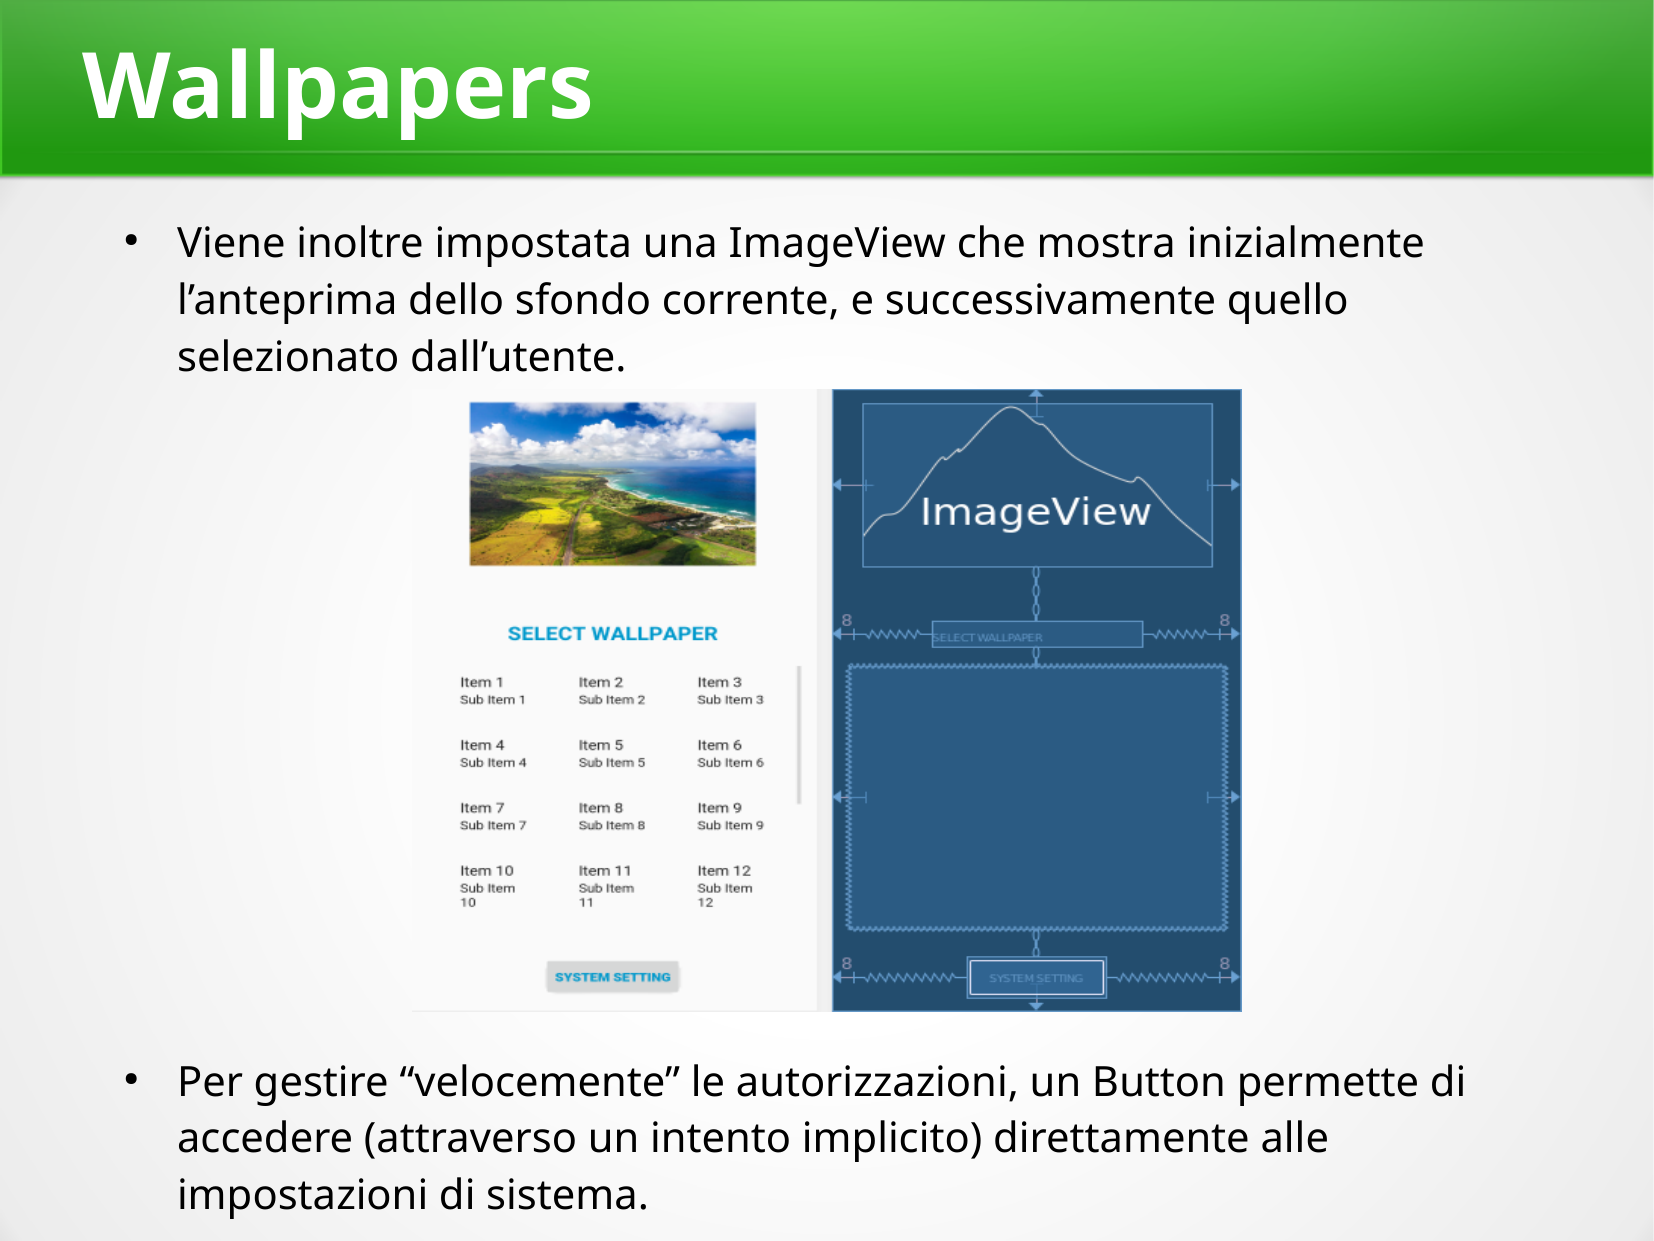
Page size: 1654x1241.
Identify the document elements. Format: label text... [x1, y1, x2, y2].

list Viene inoltre impostata una ImageView che mostra inizialmente l’anteprima dello sfondo corrente, e successivamente quello selezionato dall’utente. [106, 212, 1536, 390]
title Wallpapers [82, 11, 1571, 154]
picture [0, 0, 1654, 1241]
list Per gestire “velocemente” le autorizzazioni, un Button permette di accedere (attraverso un intento implicito) direttamente alle impostazioni di sistema. [106, 1051, 1536, 1234]
